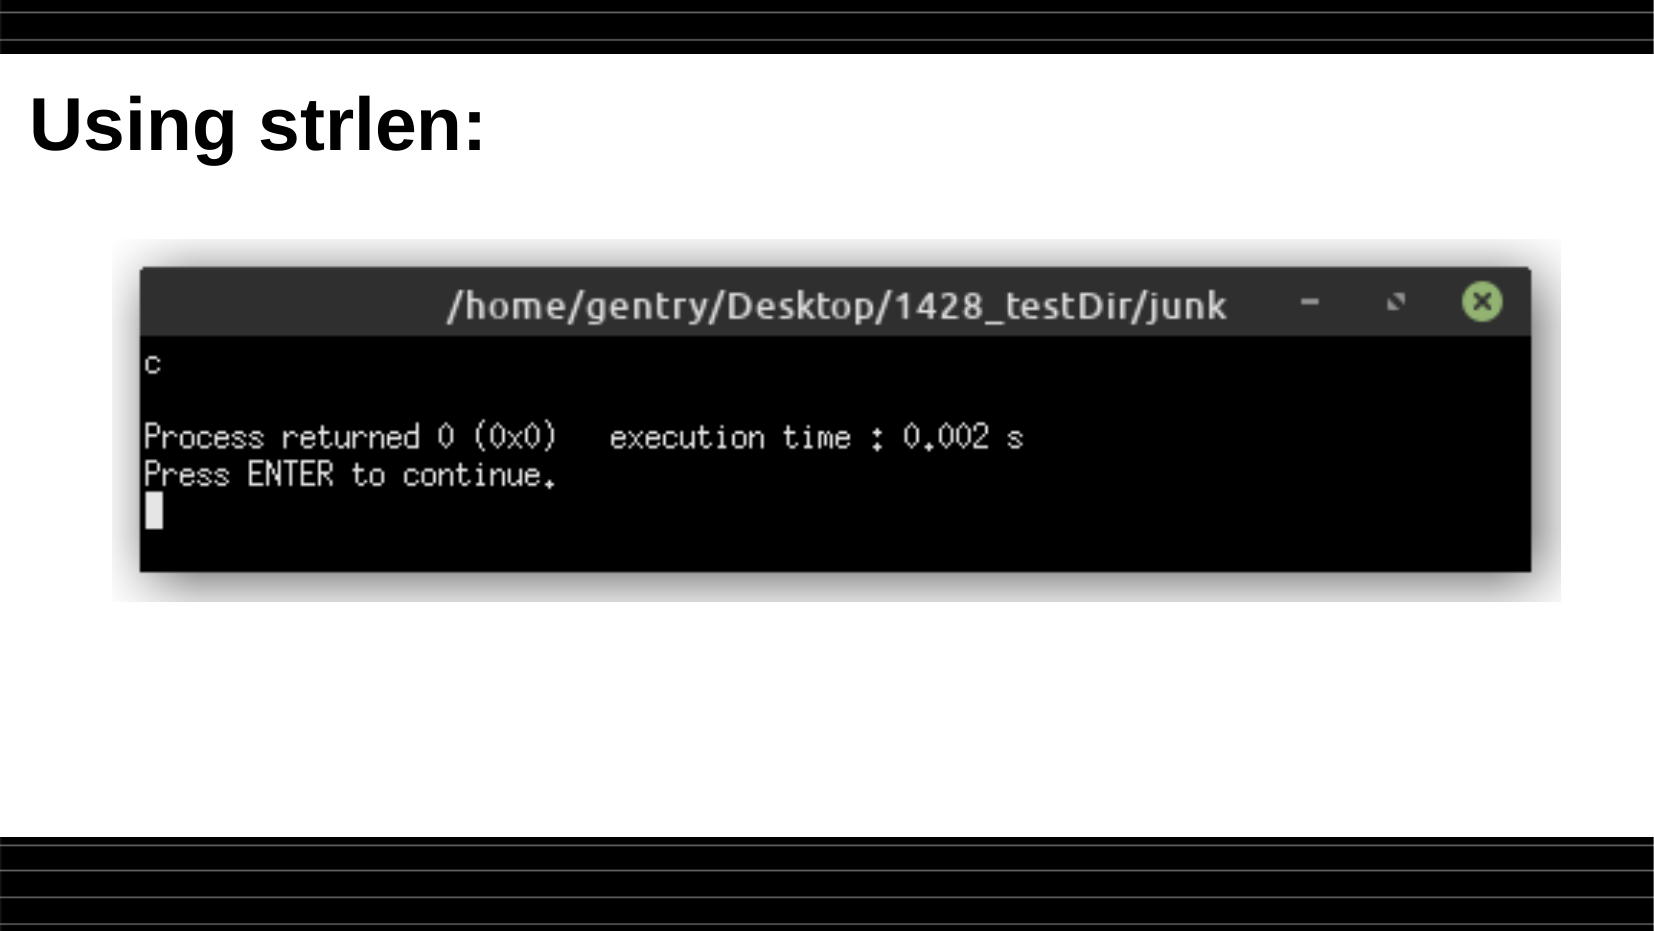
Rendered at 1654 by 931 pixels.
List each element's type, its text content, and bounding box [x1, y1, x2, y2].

picture [112, 239, 1561, 602]
picture [0, 837, 1654, 931]
picture [0, 0, 1654, 54]
text_box Using strlen: [15, 75, 1546, 174]
